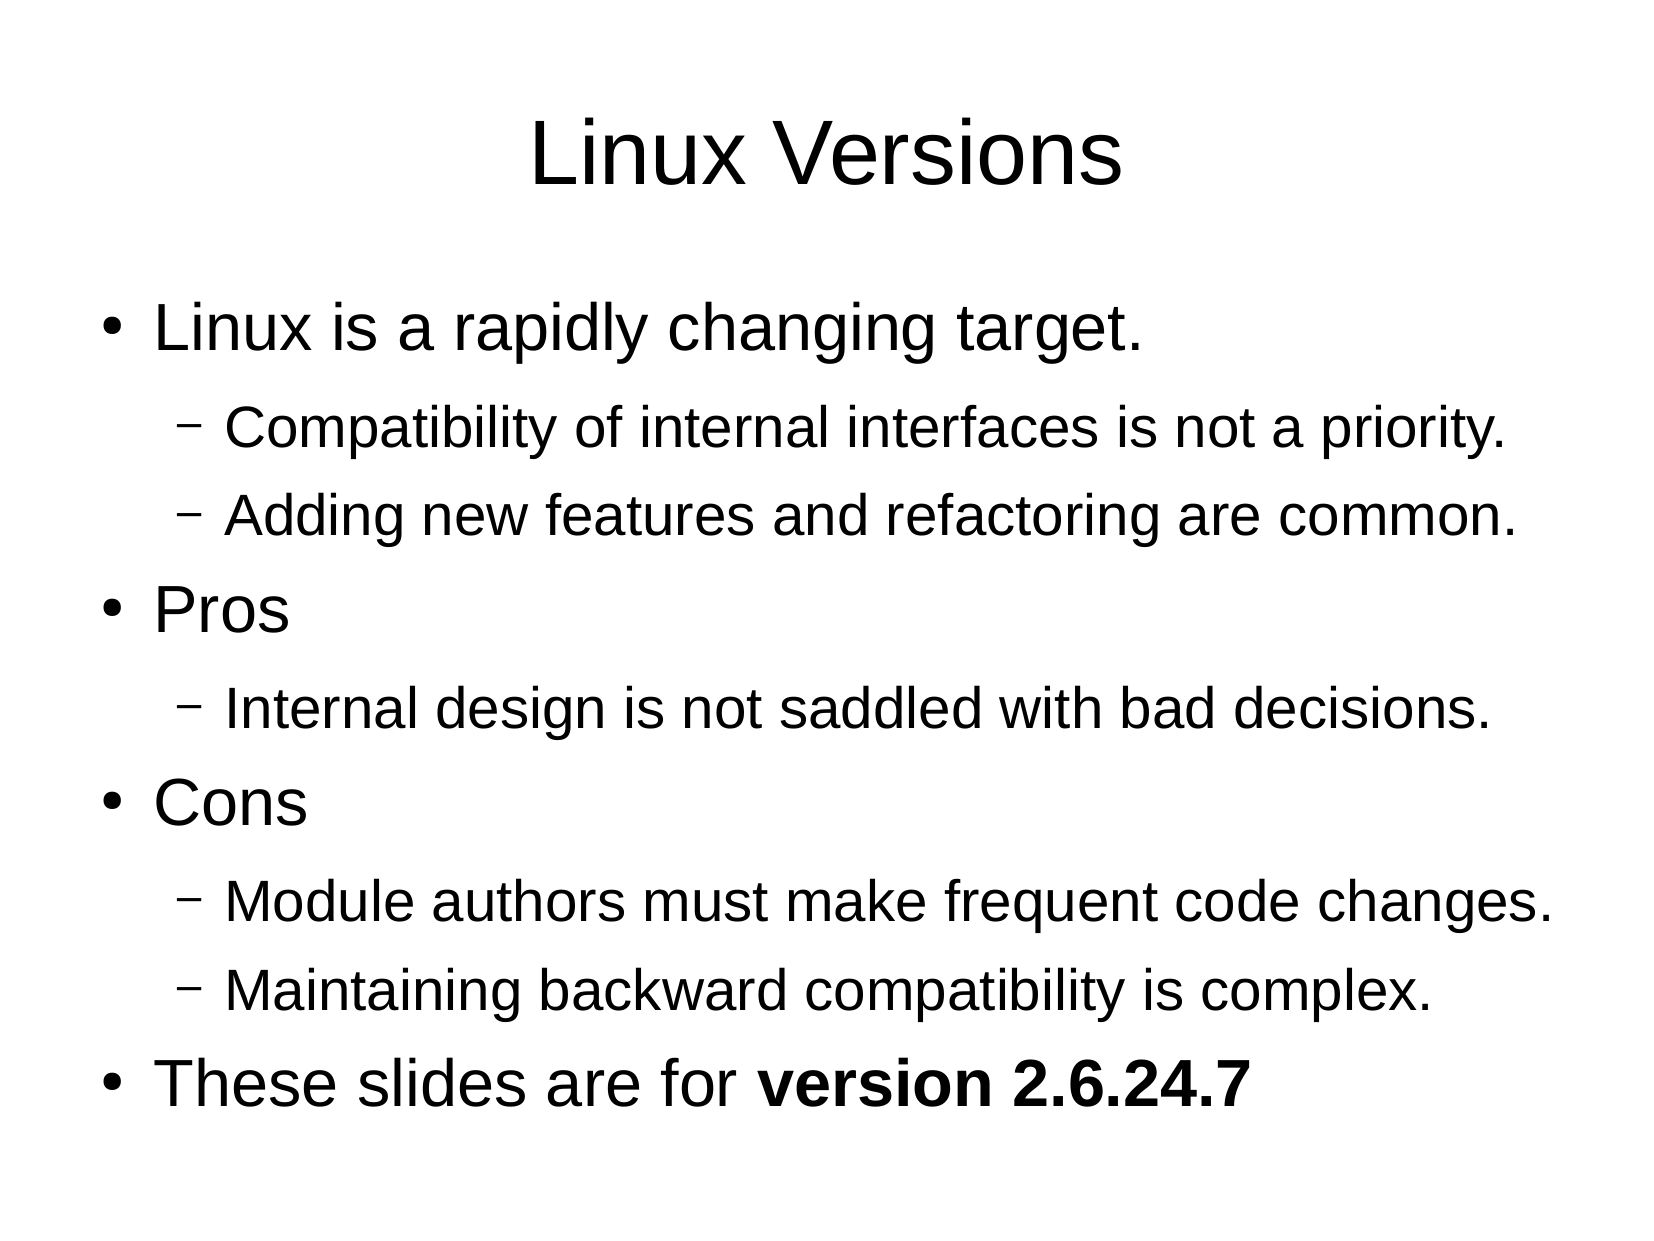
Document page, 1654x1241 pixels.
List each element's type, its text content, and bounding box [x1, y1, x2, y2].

title Linux Versions [82, 49, 1571, 257]
list Linux is a rapidly changing target. Compatibility of internal interfaces is not a priority. Adding new features and refactoring are common. Pros Internal design is not saddled with bad decisions. Cons Module authors must make frequent code changes. Maintaining backward compatibility is complex. These slides are for version 2.6.24.7 [82, 290, 1571, 1120]
